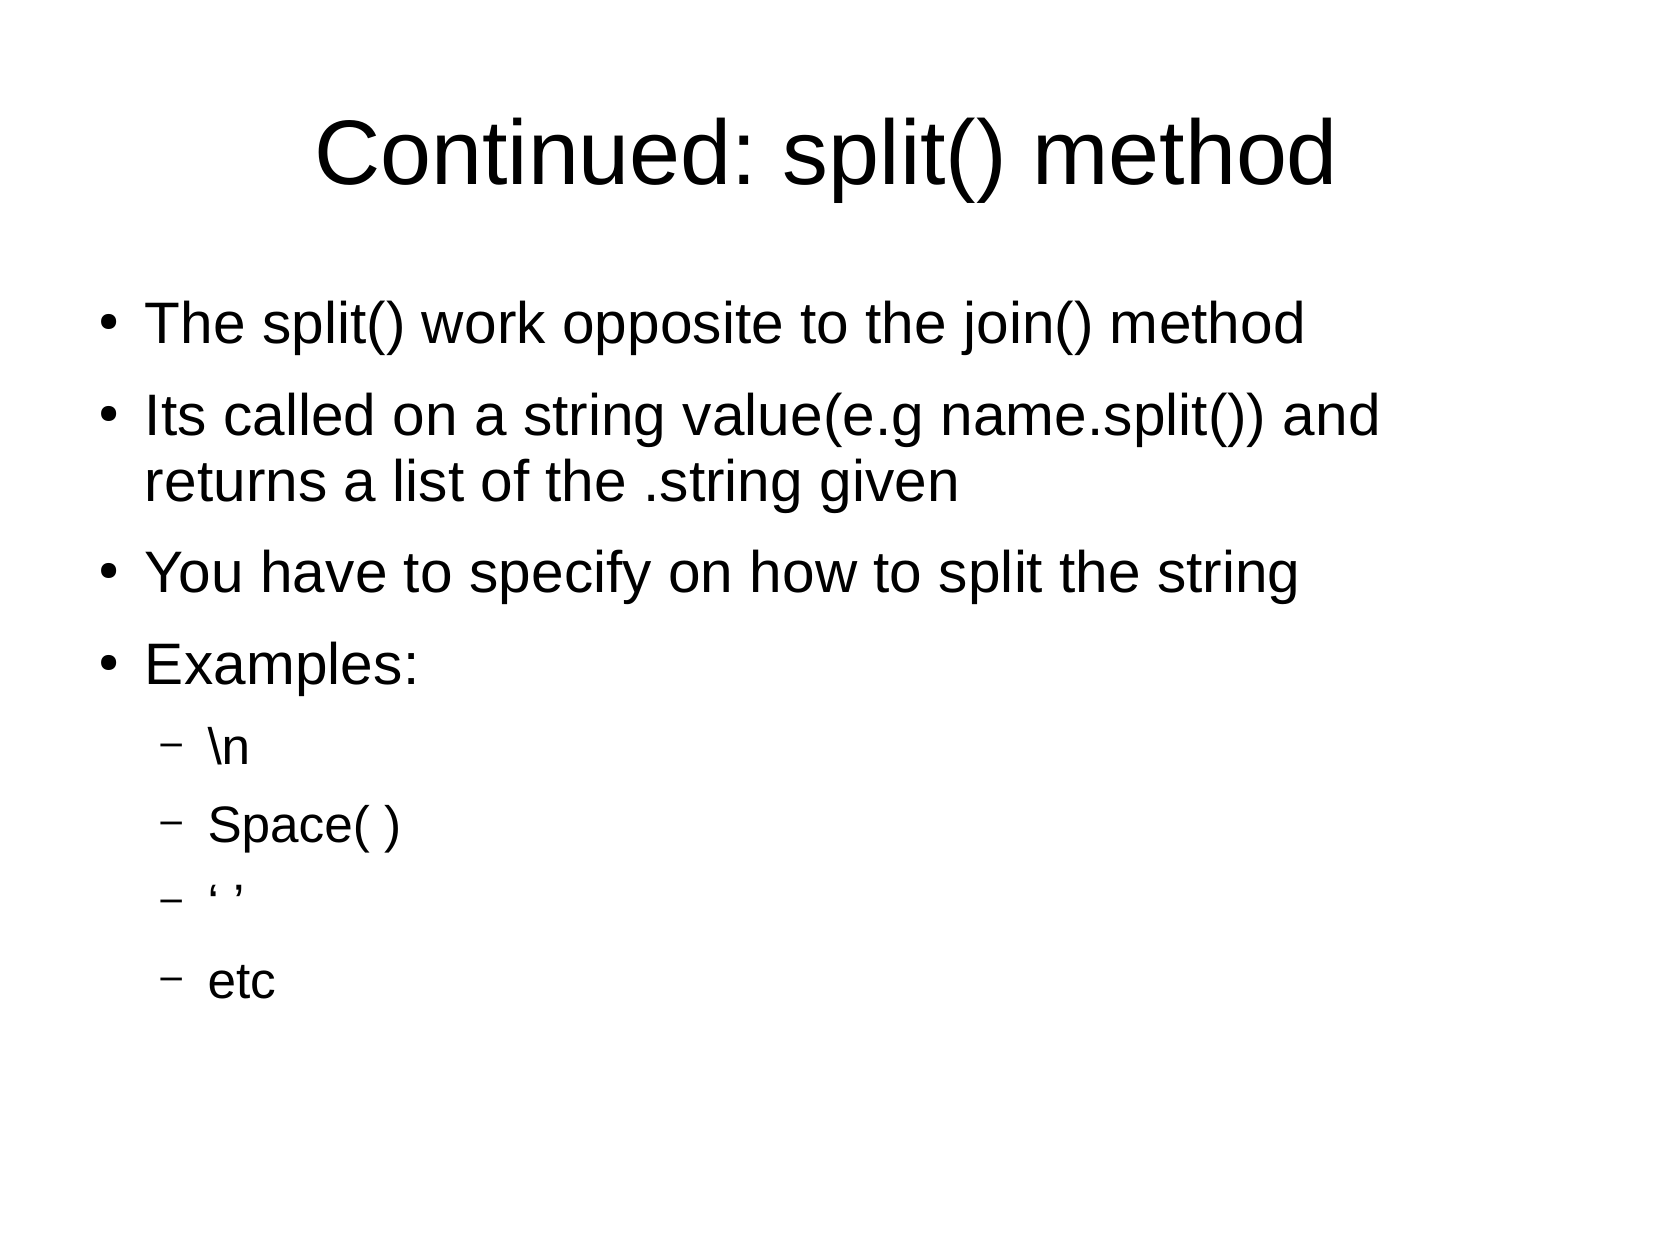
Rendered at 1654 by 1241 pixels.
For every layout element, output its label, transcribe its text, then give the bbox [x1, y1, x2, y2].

list The split() work opposite to the join() method Its called on a string value(e.g name.split()) and returns a list of the .string given You have to specify on how to split the string Examples: \n Space( ) ‘ ’ etc [82, 290, 1571, 1010]
title Continued: split() method [82, 49, 1571, 257]
